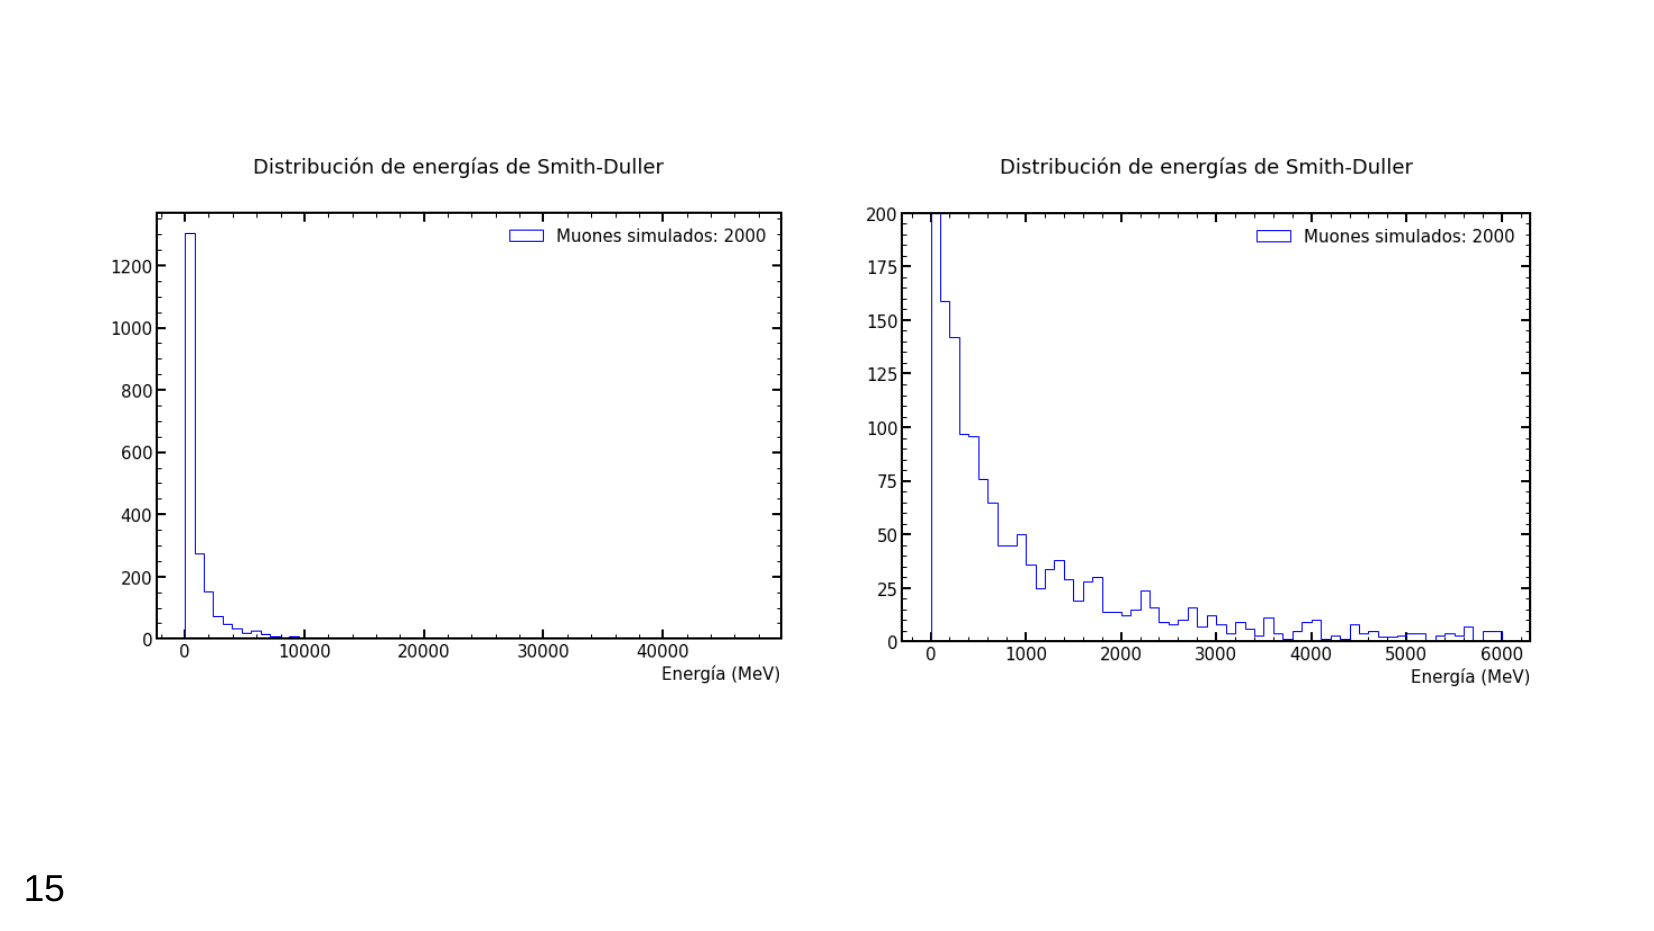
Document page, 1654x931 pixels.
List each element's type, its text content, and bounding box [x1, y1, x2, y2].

picture [858, 149, 1538, 693]
text_box <number> [8, 860, 638, 931]
picture [102, 149, 788, 690]
